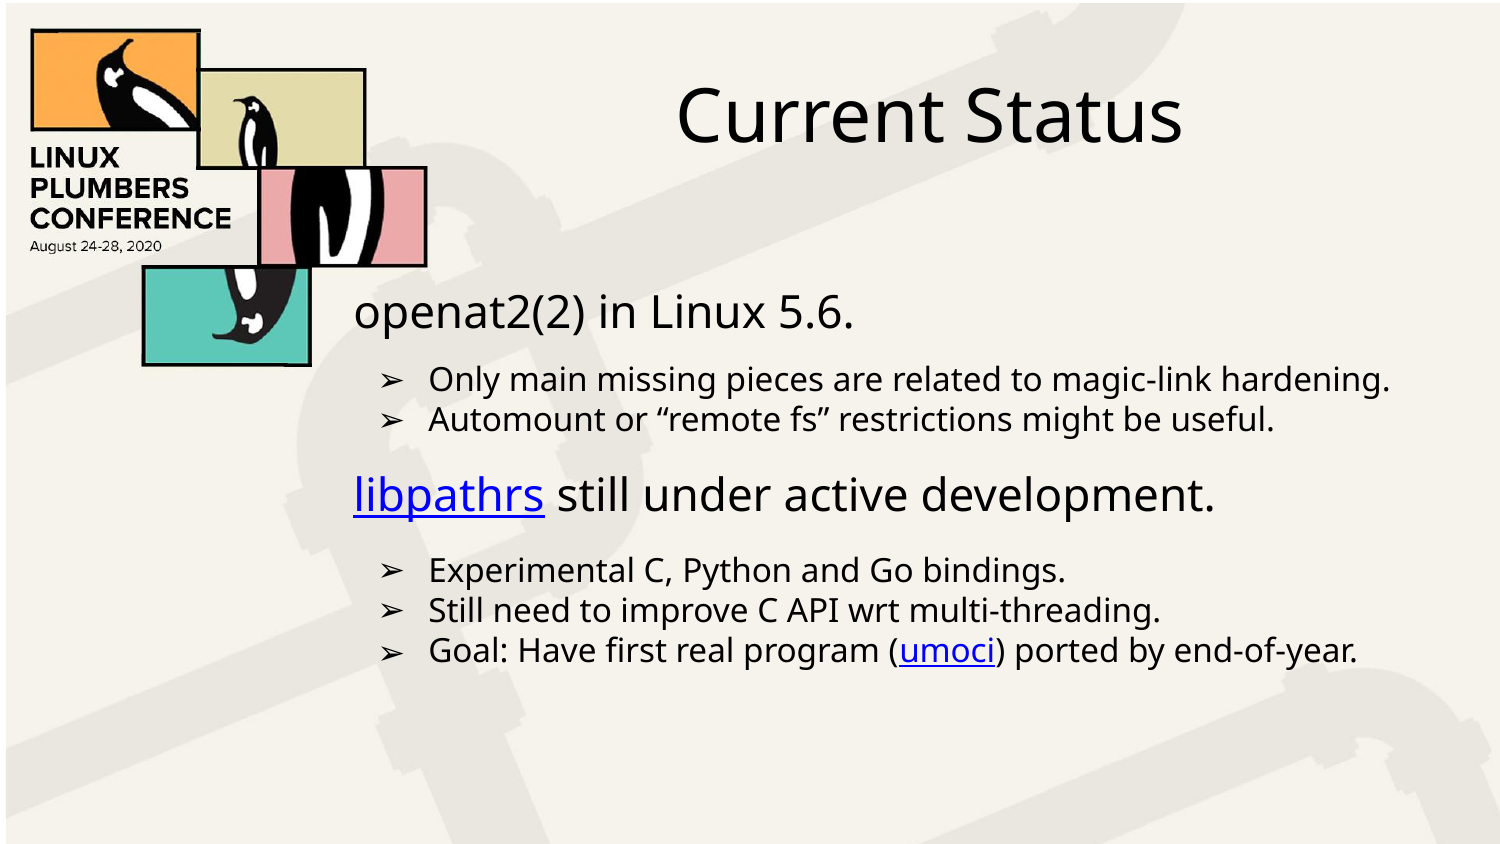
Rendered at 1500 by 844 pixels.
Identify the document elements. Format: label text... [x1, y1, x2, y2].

text_box Current Status [435, 33, 1425, 191]
text_box openat2(2) in Linux 5.6. Only main missing pieces are related to magic-link hardening. Automount or “remote fs” restrictions might be useful. libpathrs still under active development. Experimental C, Python and Go bindings. Still need to improve C API wrt multi-threading. Goal: Have first real program (umoci) ported by end-of-year. [353, 282, 1452, 735]
picture [5, 3, 1500, 844]
